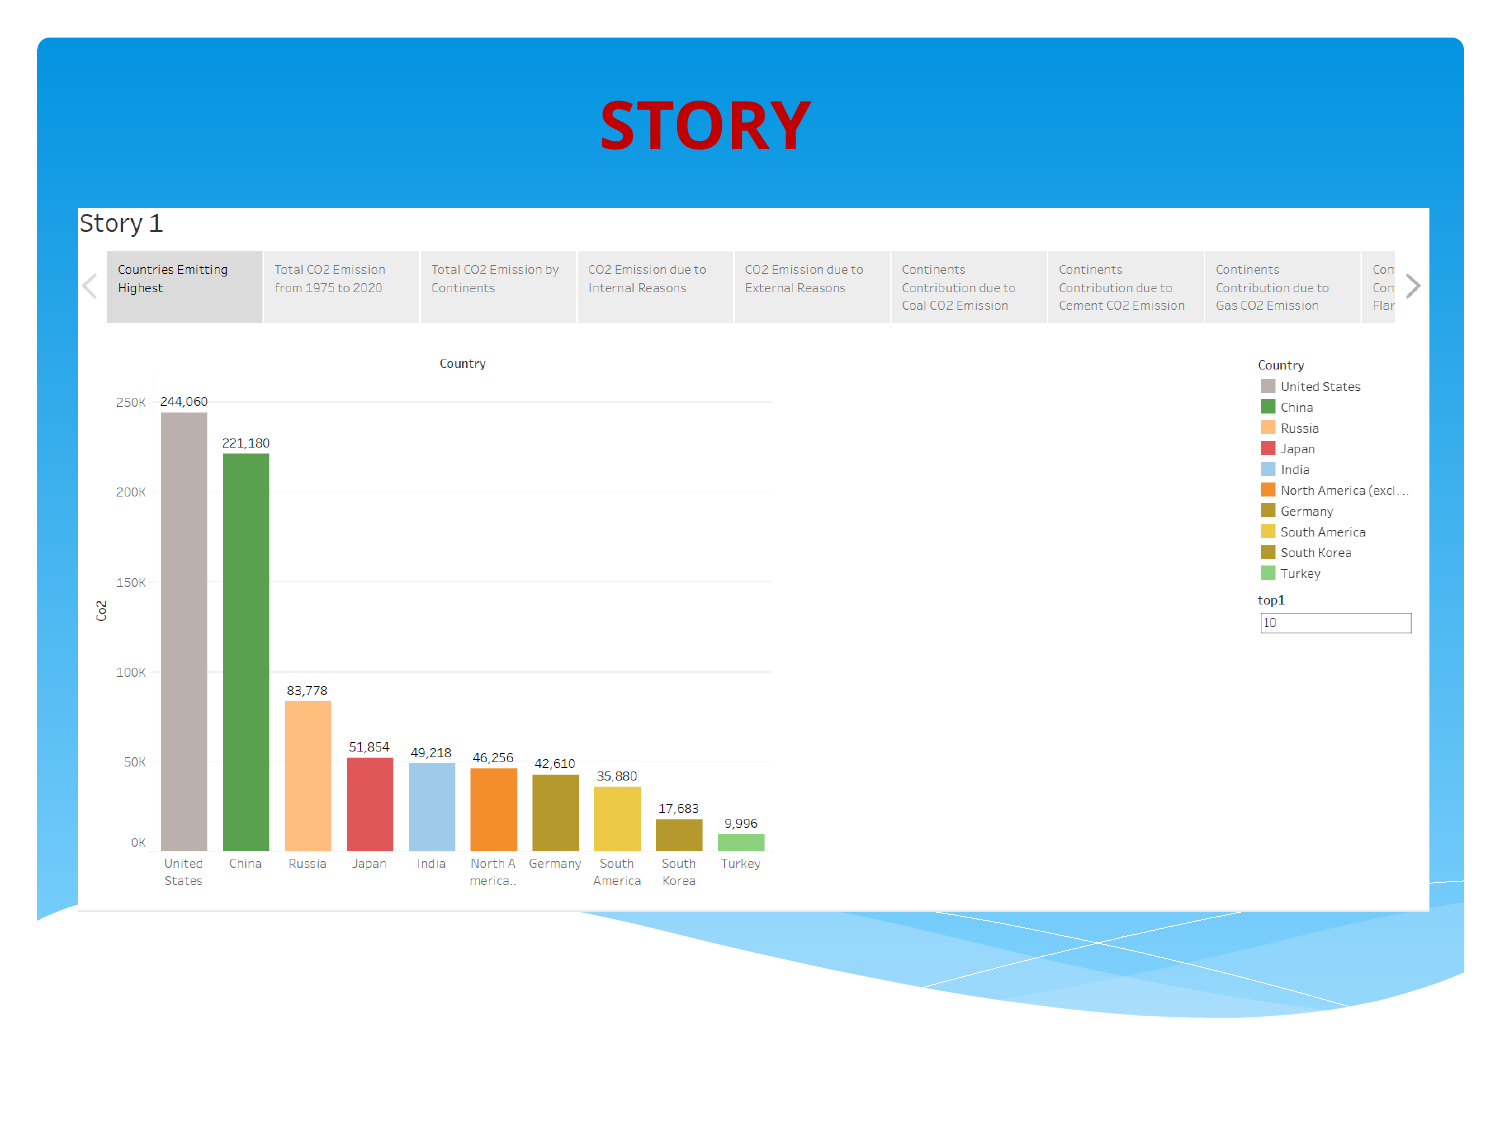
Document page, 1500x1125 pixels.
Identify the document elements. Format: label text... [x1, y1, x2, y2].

title STORY [584, 54, 880, 171]
picture [76, 208, 1430, 912]
